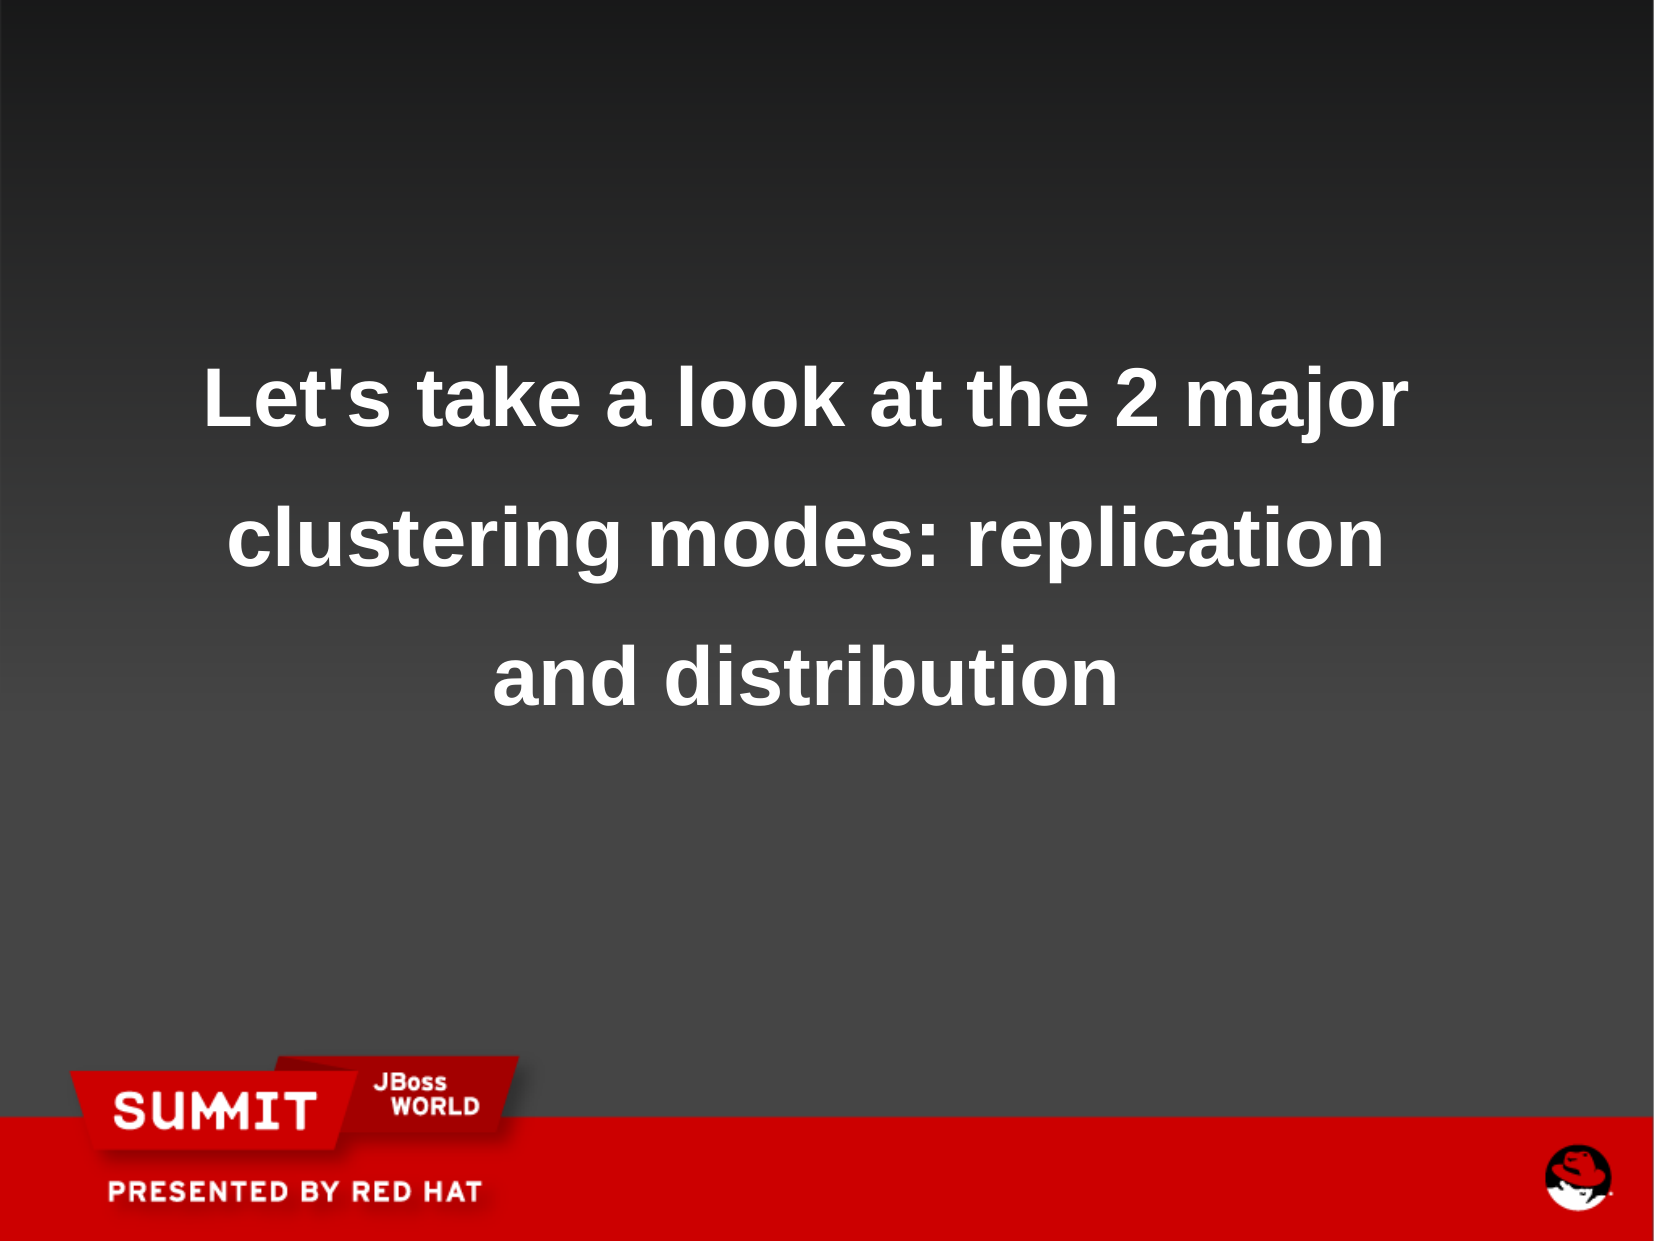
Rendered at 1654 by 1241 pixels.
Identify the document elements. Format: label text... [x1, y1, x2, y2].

text_box Let's take a look at the 2 major clustering modes: replication and distribution [187, 297, 1538, 797]
picture [0, 0, 1654, 1241]
